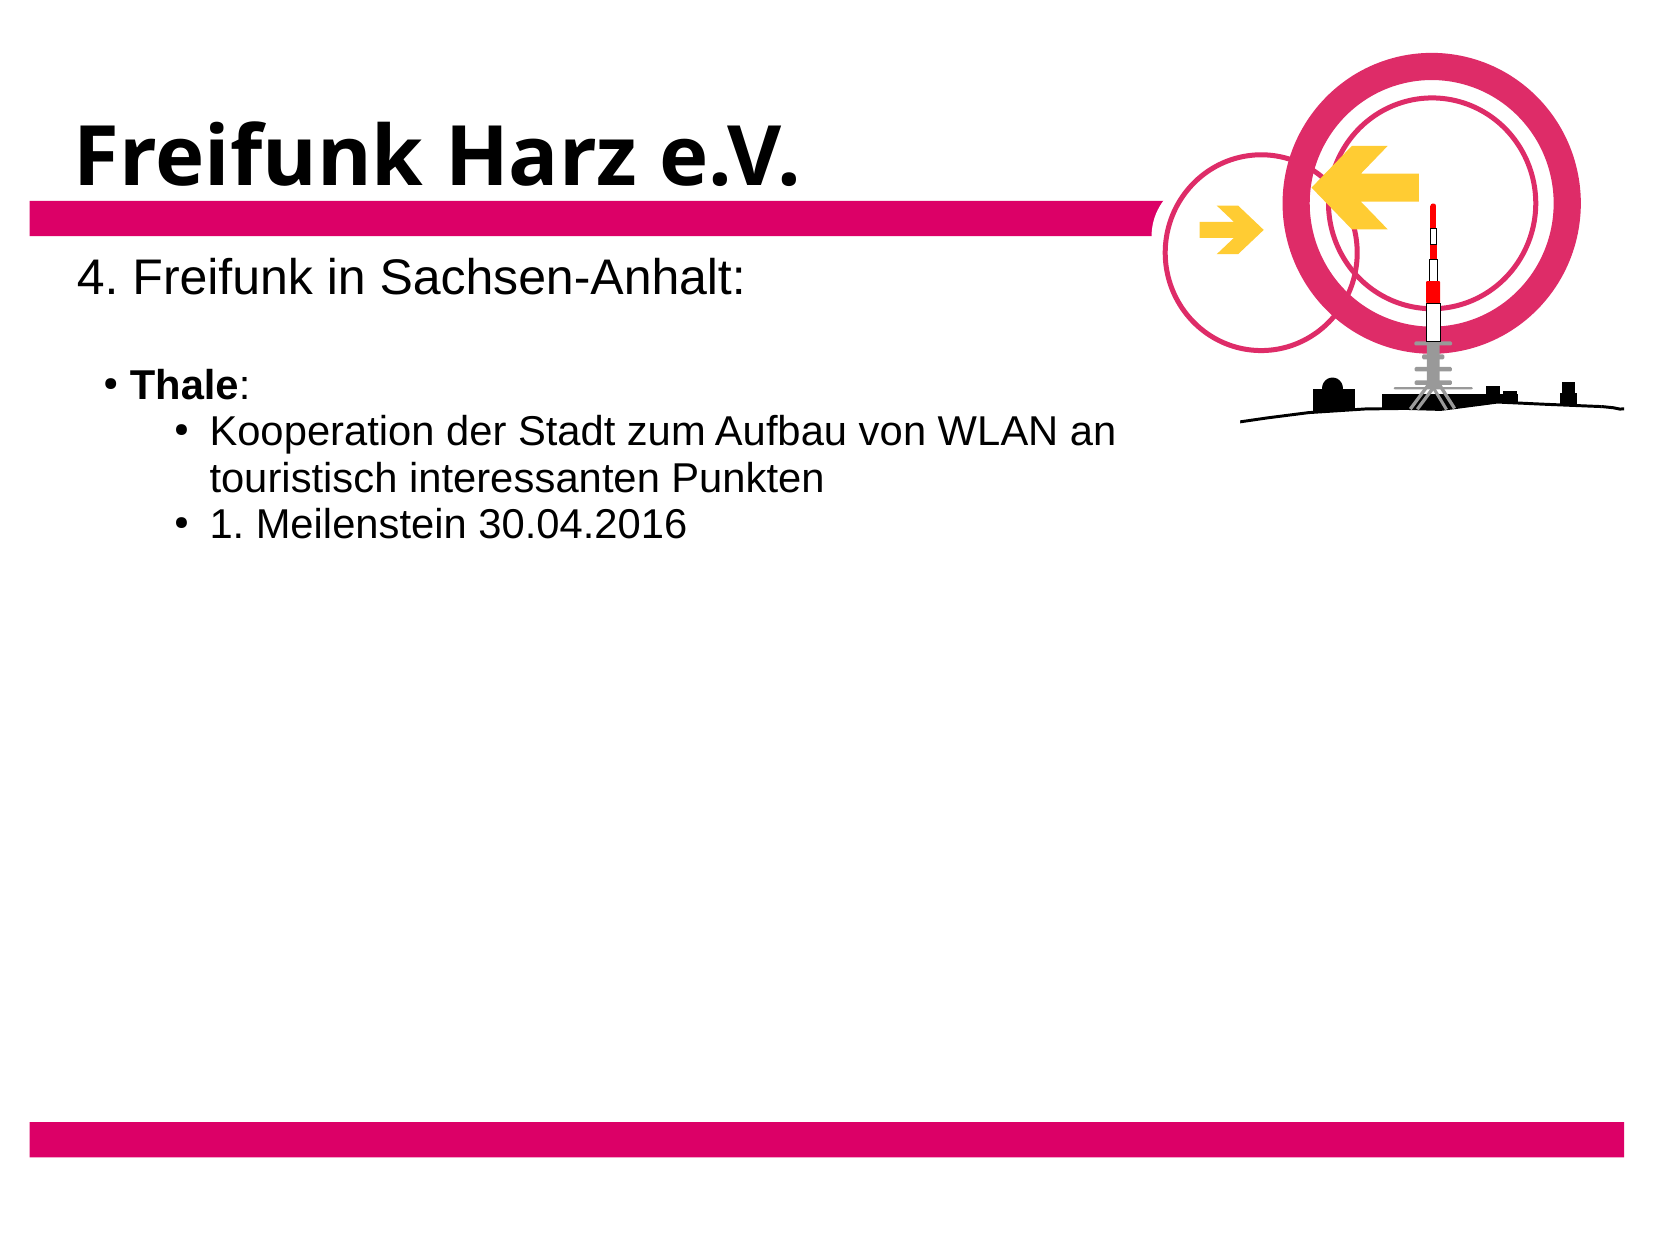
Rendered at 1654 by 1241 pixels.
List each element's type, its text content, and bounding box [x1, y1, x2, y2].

text_box Thale: Kooperation der Stadt zum Aufbau von WLAN an touristisch interessanten Punkten 1. Meilenstein 30.04.2016 [88, 354, 1241, 1034]
subtitle 4. Freifunk in Sachsen-Anhalt: [76, 218, 798, 337]
